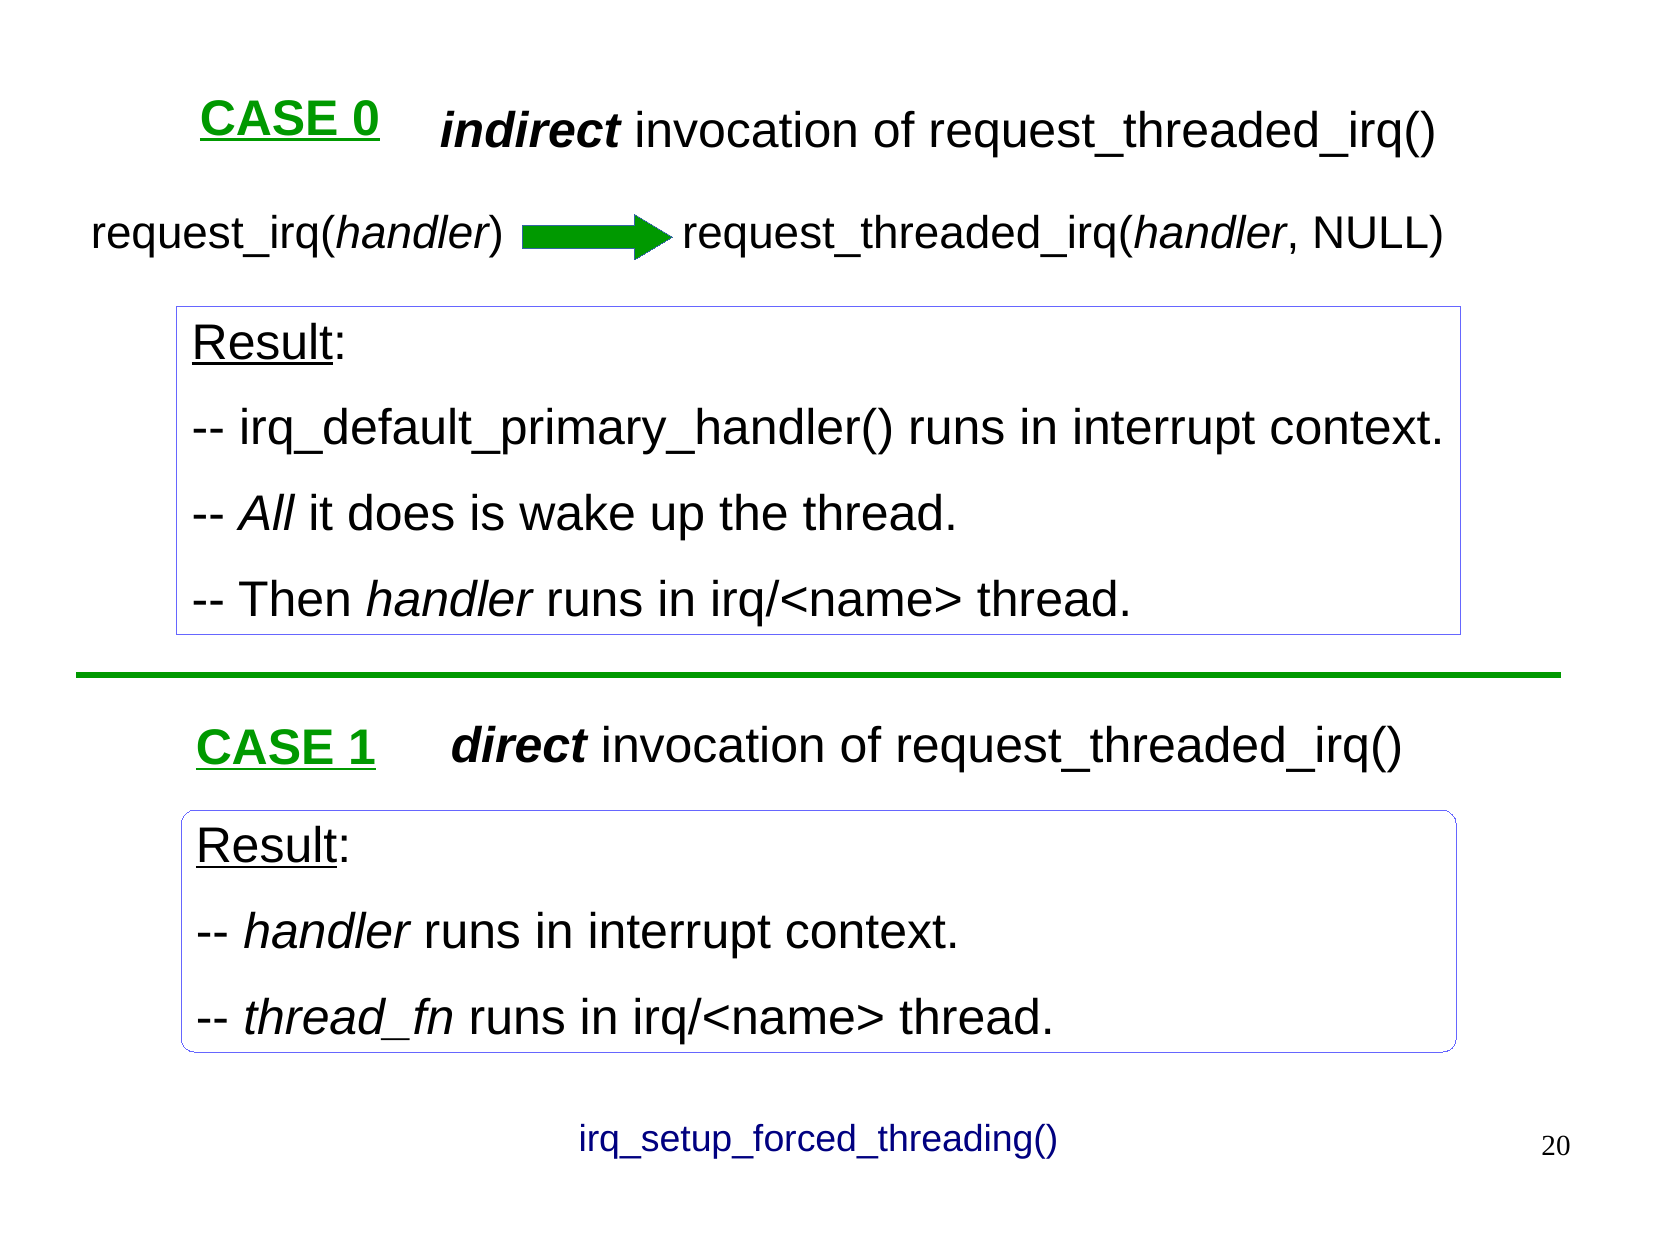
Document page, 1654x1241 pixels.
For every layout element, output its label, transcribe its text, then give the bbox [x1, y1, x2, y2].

text_box CASE 1 [181, 712, 452, 783]
text_box indirect invocation of request_threaded_irq() [425, 71, 1453, 166]
text_box [522, 214, 673, 260]
text_box irq_setup_forced_threading() [563, 1110, 1074, 1201]
text_box direct invocation of request_threaded_irq() [436, 709, 1457, 785]
text_box Result: -- irq_default_primary_handler() runs in interrupt context. -- All it does is wake up the thread. -- Then handler runs in irq/<name> thread. [176, 306, 1461, 635]
text_box request_irq(handler) request_threaded_irq(handler, NULL) [76, 199, 1562, 286]
text_box CASE 0 [185, 83, 425, 154]
text_box Result: -- handler runs in interrupt context. -- thread_fn runs in irq/<name> thread. [181, 810, 1457, 1053]
